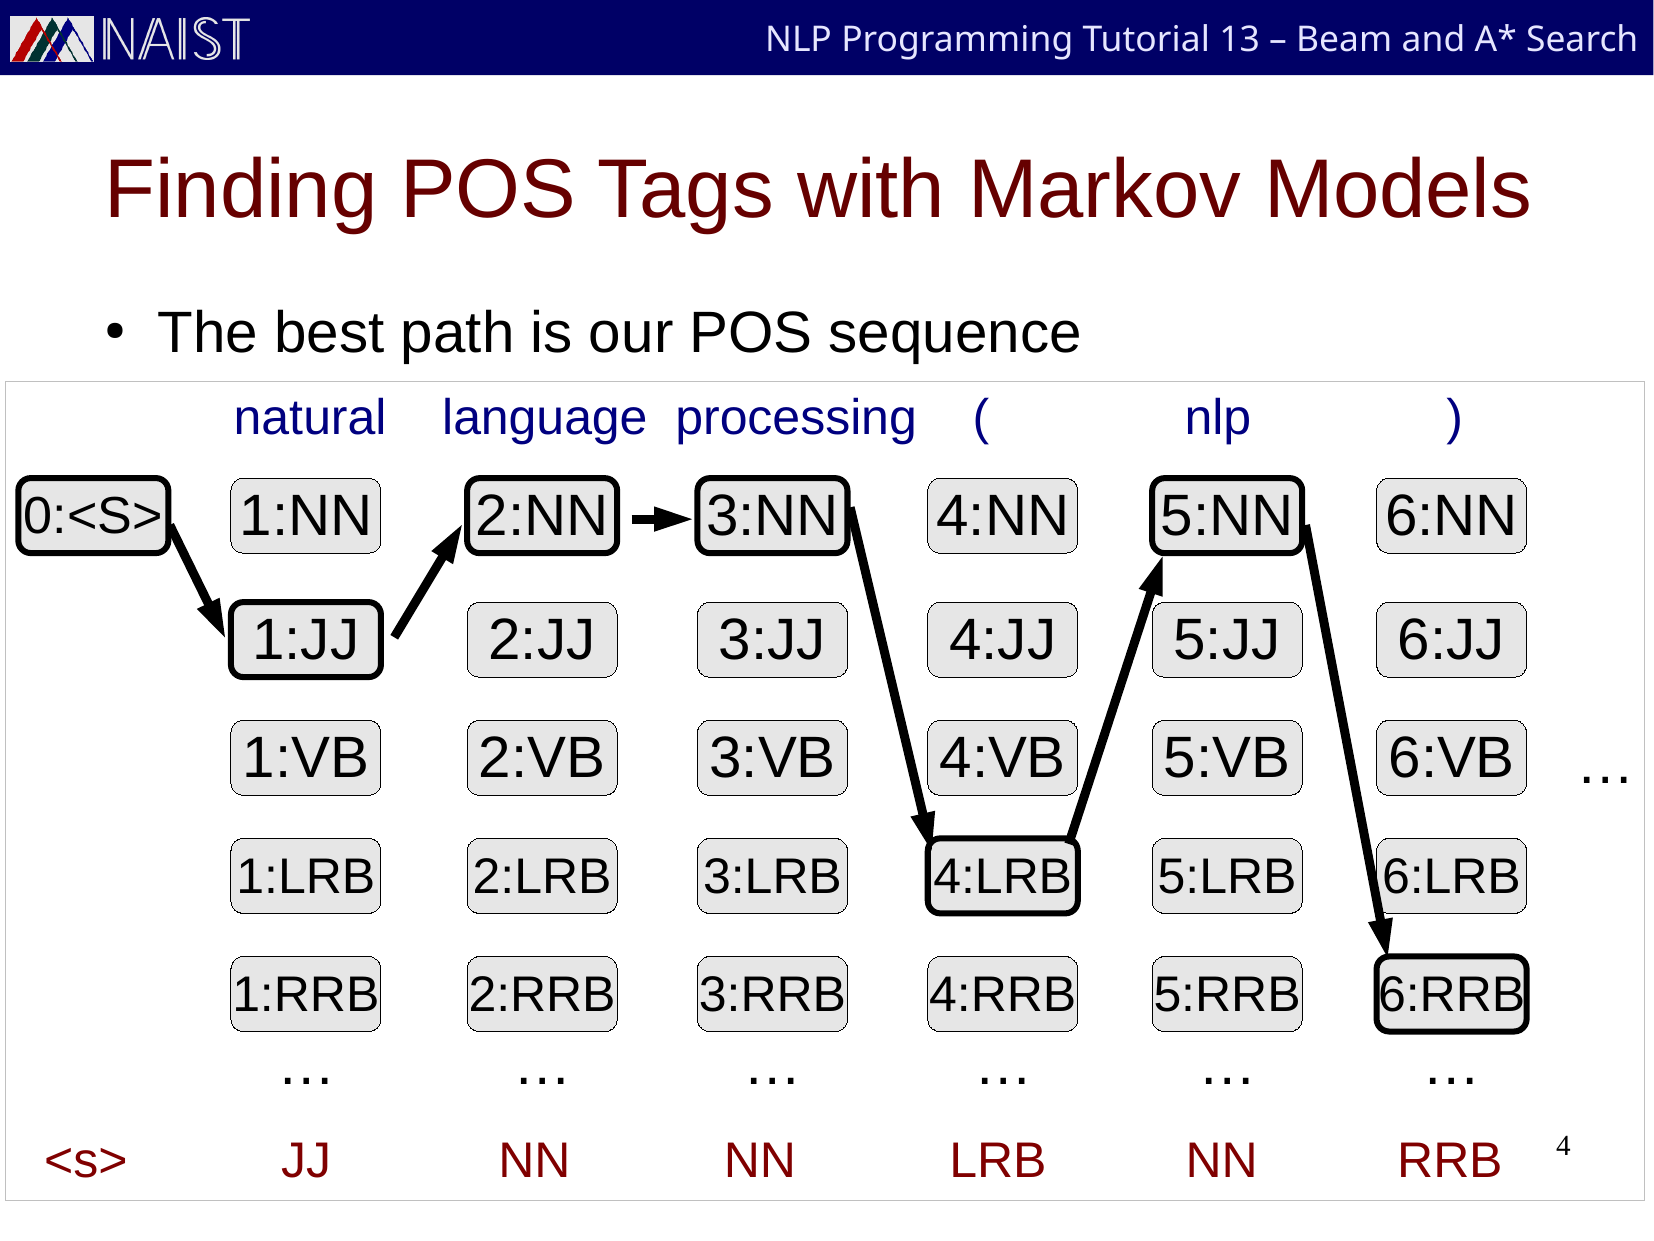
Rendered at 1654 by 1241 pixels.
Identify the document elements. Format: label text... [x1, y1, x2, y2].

title Finding POS Tags with Markov Models [75, 92, 1564, 285]
text_box 2:JJ [467, 602, 618, 678]
text_box 2:VB [467, 720, 618, 796]
text_box 5:VB [1152, 720, 1303, 796]
text_box 1:VB [230, 720, 381, 796]
text_box 5:NN [1152, 478, 1303, 554]
text_box 0:<S> [18, 478, 169, 554]
text_box 2:RRB [467, 956, 618, 1032]
text_box 1:RRB [230, 956, 381, 1032]
text_box 6:JJ [1376, 602, 1527, 678]
text_box 3:JJ [697, 602, 848, 678]
text_box natural language processing ( nlp ) [201, 382, 1604, 453]
text_box 1:LRB [230, 838, 381, 914]
text_box 6:NN [1376, 478, 1527, 554]
text_box 1:NN [230, 478, 381, 554]
text_box 2:NN [467, 478, 618, 554]
text_box … [1561, 723, 1644, 804]
text_box … [1408, 1024, 1497, 1105]
text_box 4:JJ [927, 602, 1078, 678]
text_box 3:LRB [697, 838, 848, 914]
text_box 4:NN [927, 478, 1078, 554]
text_box 1:JJ [230, 602, 381, 678]
text_box 3:NN [697, 478, 848, 554]
text_box 5:RRB [1152, 956, 1303, 1032]
text_box 5:JJ [1152, 602, 1303, 678]
text_box 3:VB [697, 720, 848, 796]
text_box … [1183, 1024, 1272, 1105]
picture [102, 17, 251, 60]
text_box … [959, 1024, 1048, 1105]
text_box 4:LRB [927, 838, 1078, 914]
text_box <s> JJ NN NN LRB NN RRB [11, 1125, 1576, 1196]
text_box … [498, 1024, 587, 1105]
picture [10, 16, 94, 62]
text_box 6:RRB [1376, 956, 1527, 1032]
text_box 6:VB [1376, 720, 1527, 796]
text_box … [262, 1024, 351, 1105]
text_box 3:RRB [697, 956, 848, 1032]
list The best path is our POS sequence [86, 300, 1576, 366]
text_box 4:RRB [927, 956, 1078, 1032]
text_box 6:LRB [1376, 838, 1527, 914]
text_box 5:LRB [1152, 838, 1303, 914]
text_box … [1645, 723, 1650, 804]
text_box 2:LRB [467, 838, 618, 914]
text_box 4:VB [927, 720, 1078, 796]
text_box … [729, 1024, 817, 1105]
